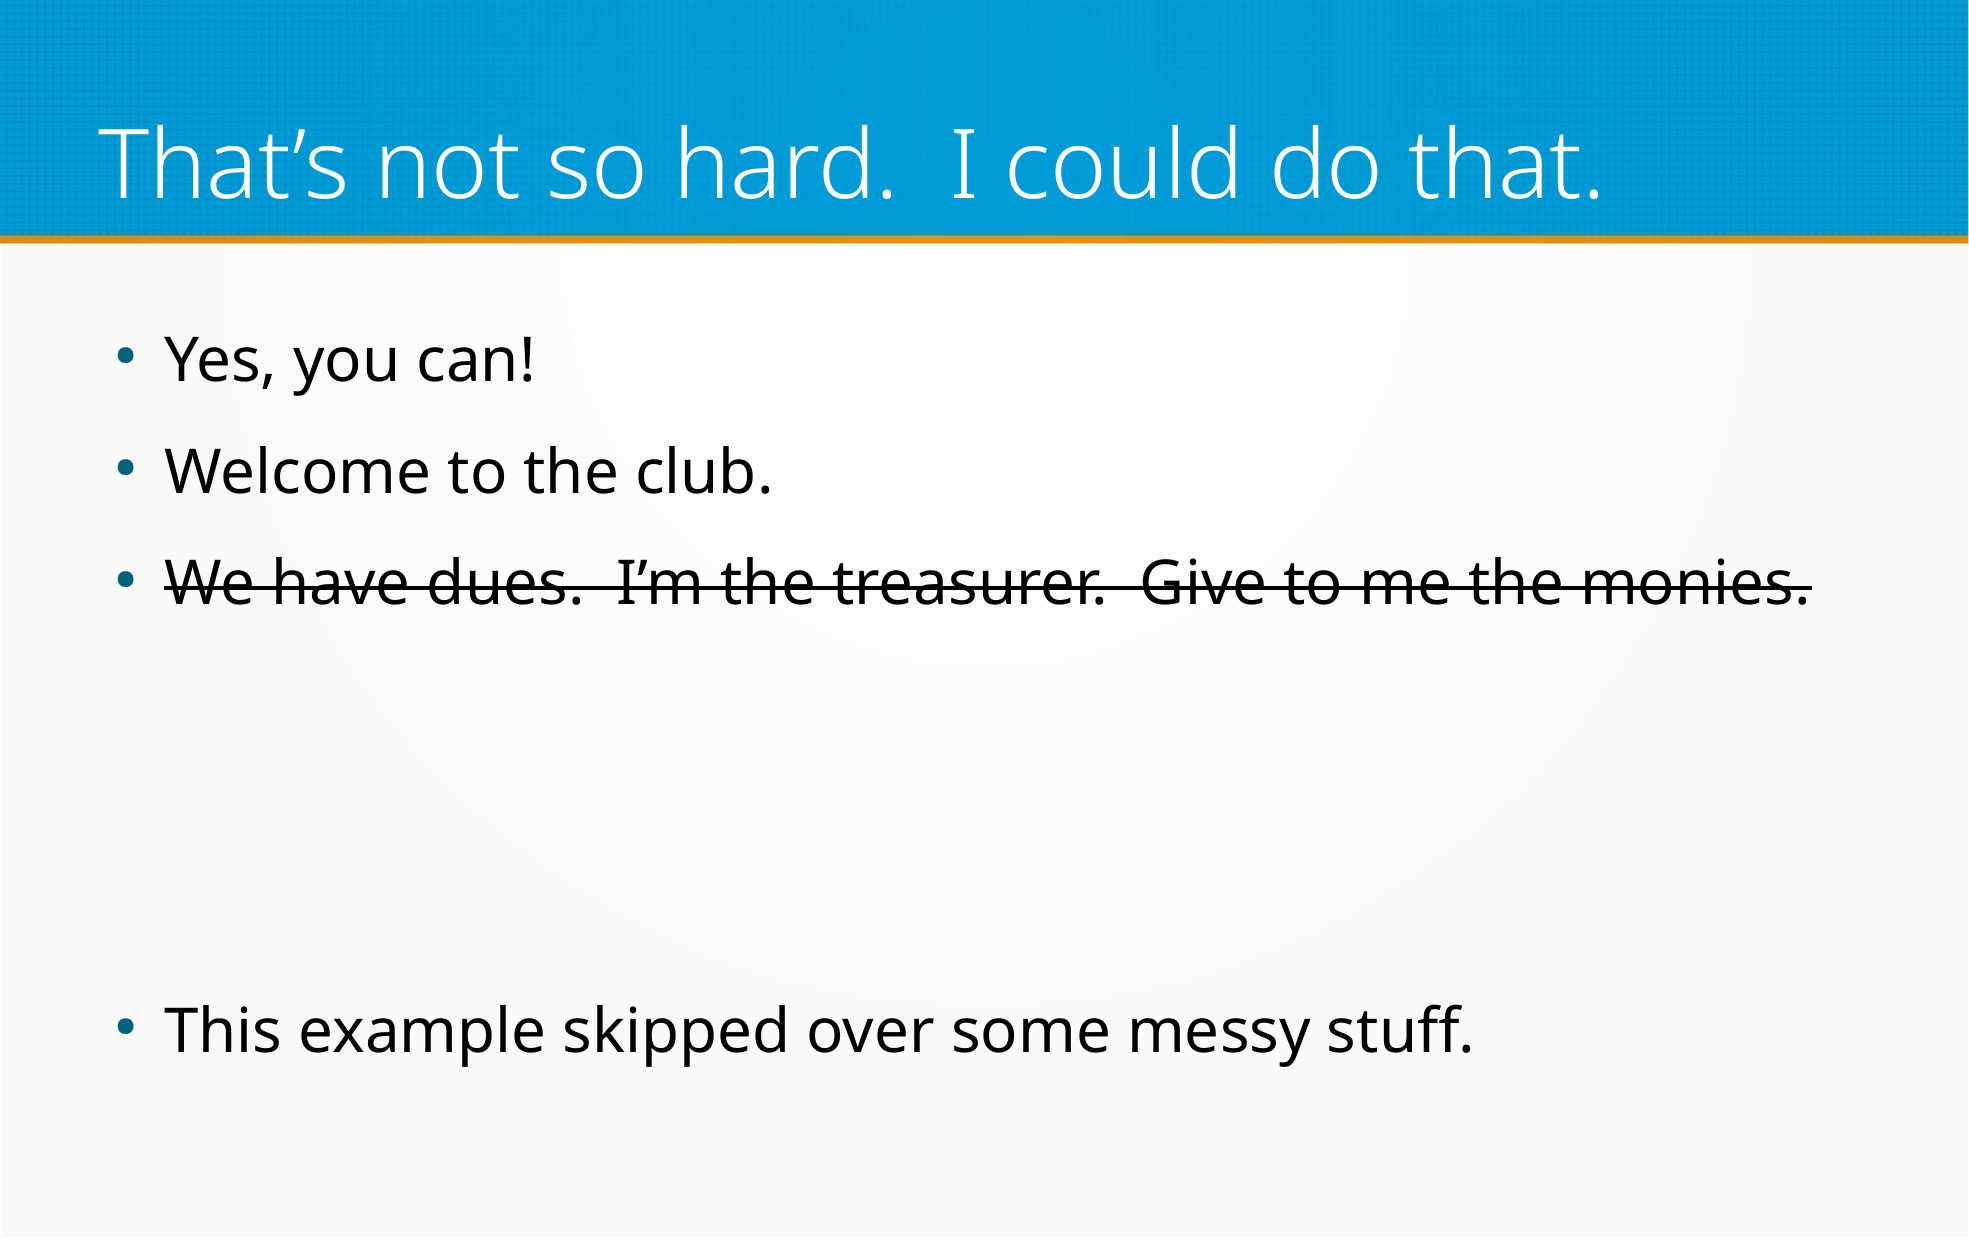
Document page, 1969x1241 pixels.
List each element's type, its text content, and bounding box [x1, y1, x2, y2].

picture [0, 233, 1969, 1241]
list Yes, you can! Welcome to the club. We have dues. I’m the treasurer. Give to me the monies. This example skipped over some messy stuff. [98, 315, 1861, 1081]
title That’s not so hard. I could do that. [98, 19, 1870, 227]
